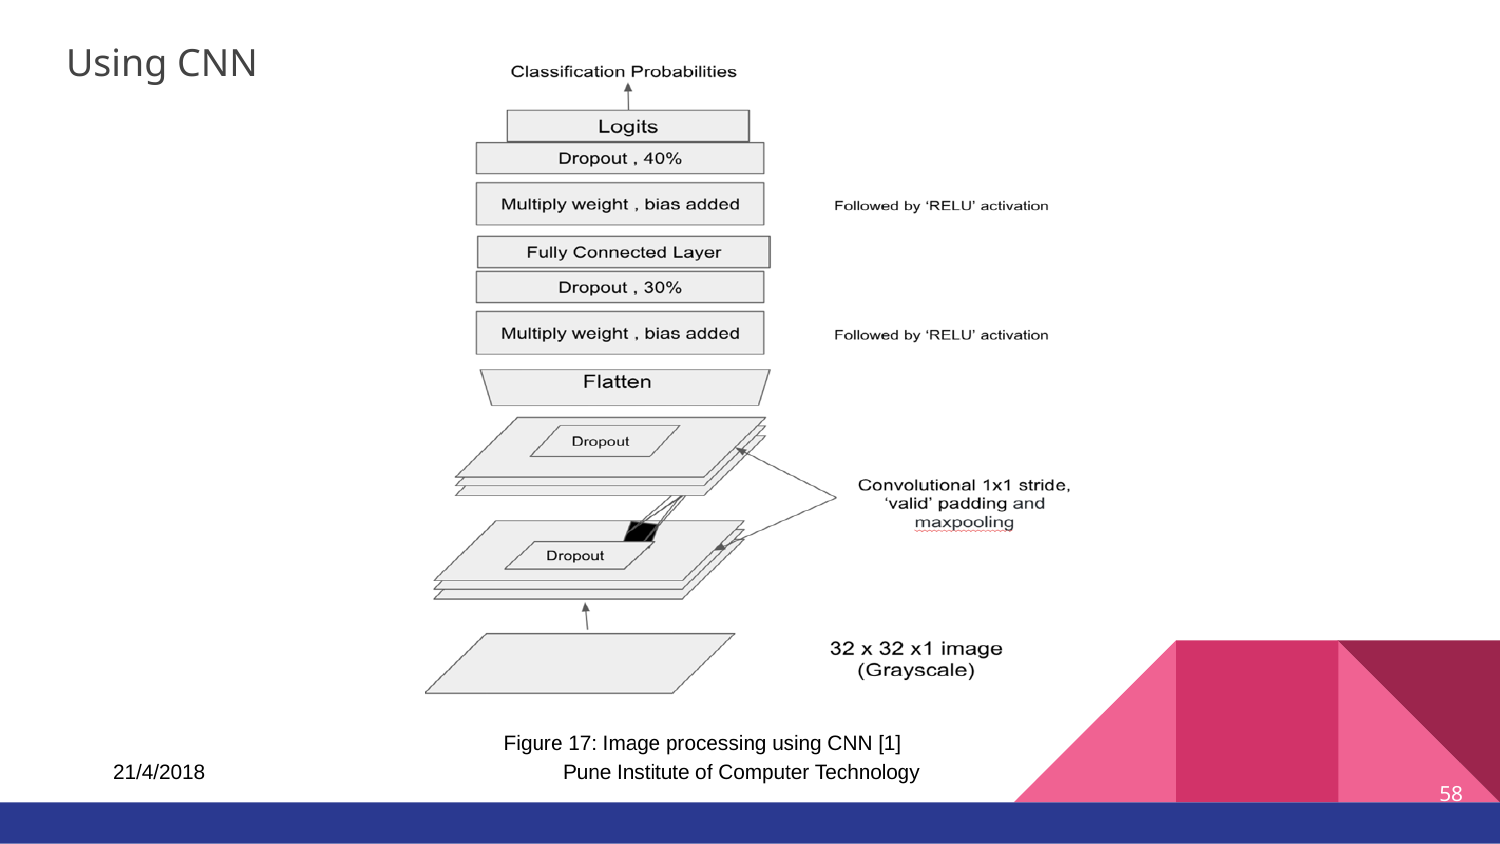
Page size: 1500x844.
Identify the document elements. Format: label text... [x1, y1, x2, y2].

picture [425, 44, 1075, 711]
list Using CNN [51, 23, 1449, 820]
text_box Figure 17: Image processing using CNN [1] [488, 714, 976, 754]
slide_number <number> [1387, 762, 1478, 828]
